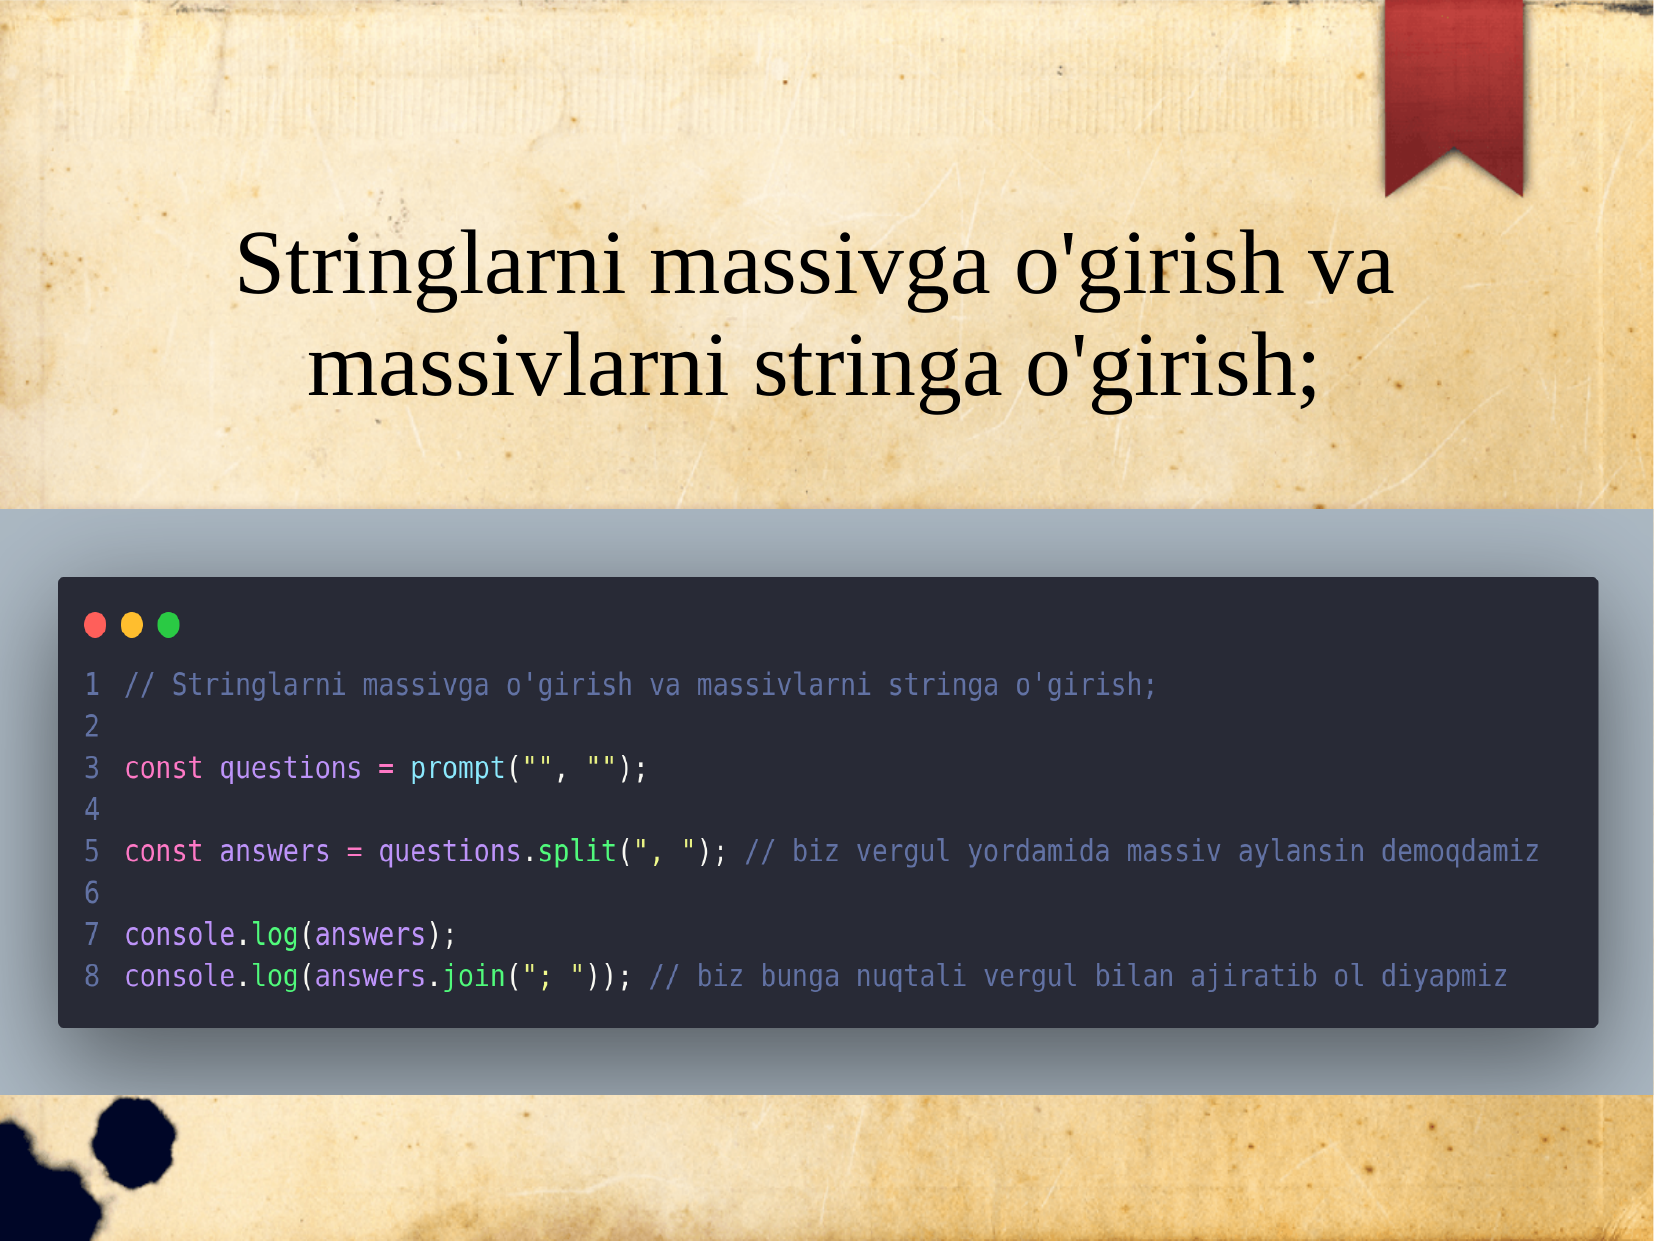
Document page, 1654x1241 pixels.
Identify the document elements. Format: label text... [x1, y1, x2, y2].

title Stringlarni massivga o'girish va massivlarni stringa o'girish; [71, 210, 1561, 418]
picture [0, 0, 1654, 1241]
